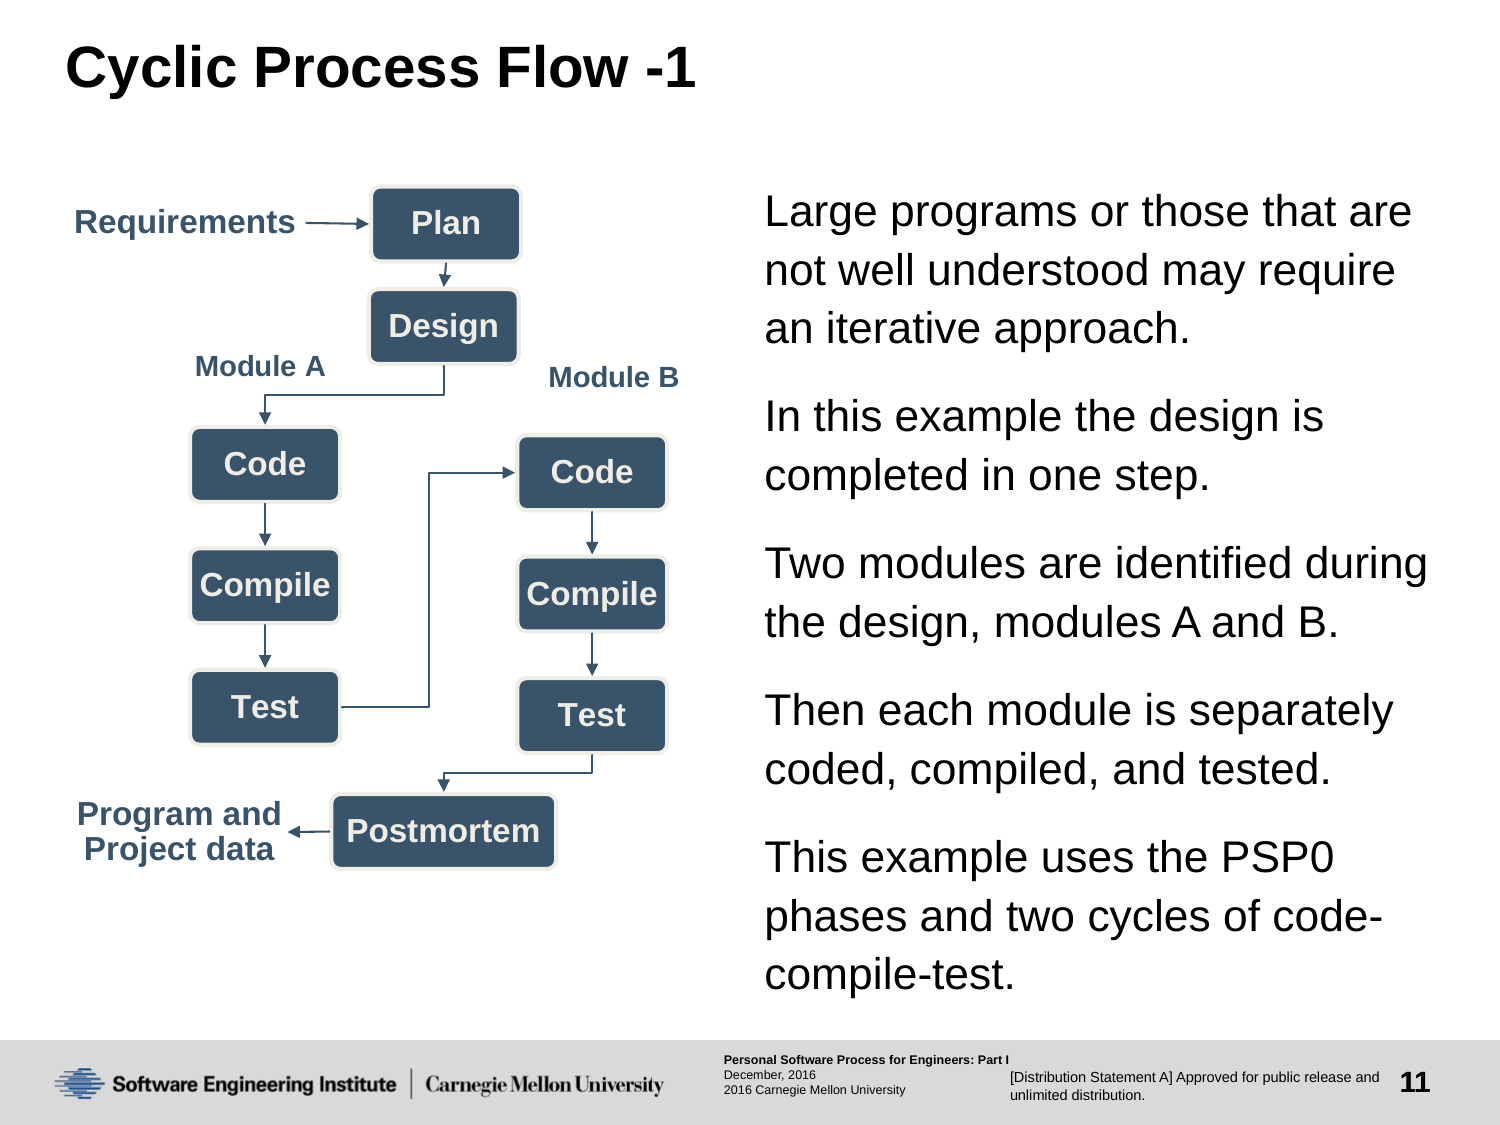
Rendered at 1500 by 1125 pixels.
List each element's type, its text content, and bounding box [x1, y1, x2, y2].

title Cyclic Process Flow -1 [65, 37, 1313, 148]
picture [63, 184, 697, 887]
picture [46, 1061, 673, 1104]
list Large programs or those that are not well understood may require an iterative approach. In this example the design is completed in one step. Two modules are identified during the design, modules A and B. Then each module is separately coded, compiled, and tested. This example uses the PSP0 phases and two cycles of code-compile-test. [764, 176, 1432, 1028]
